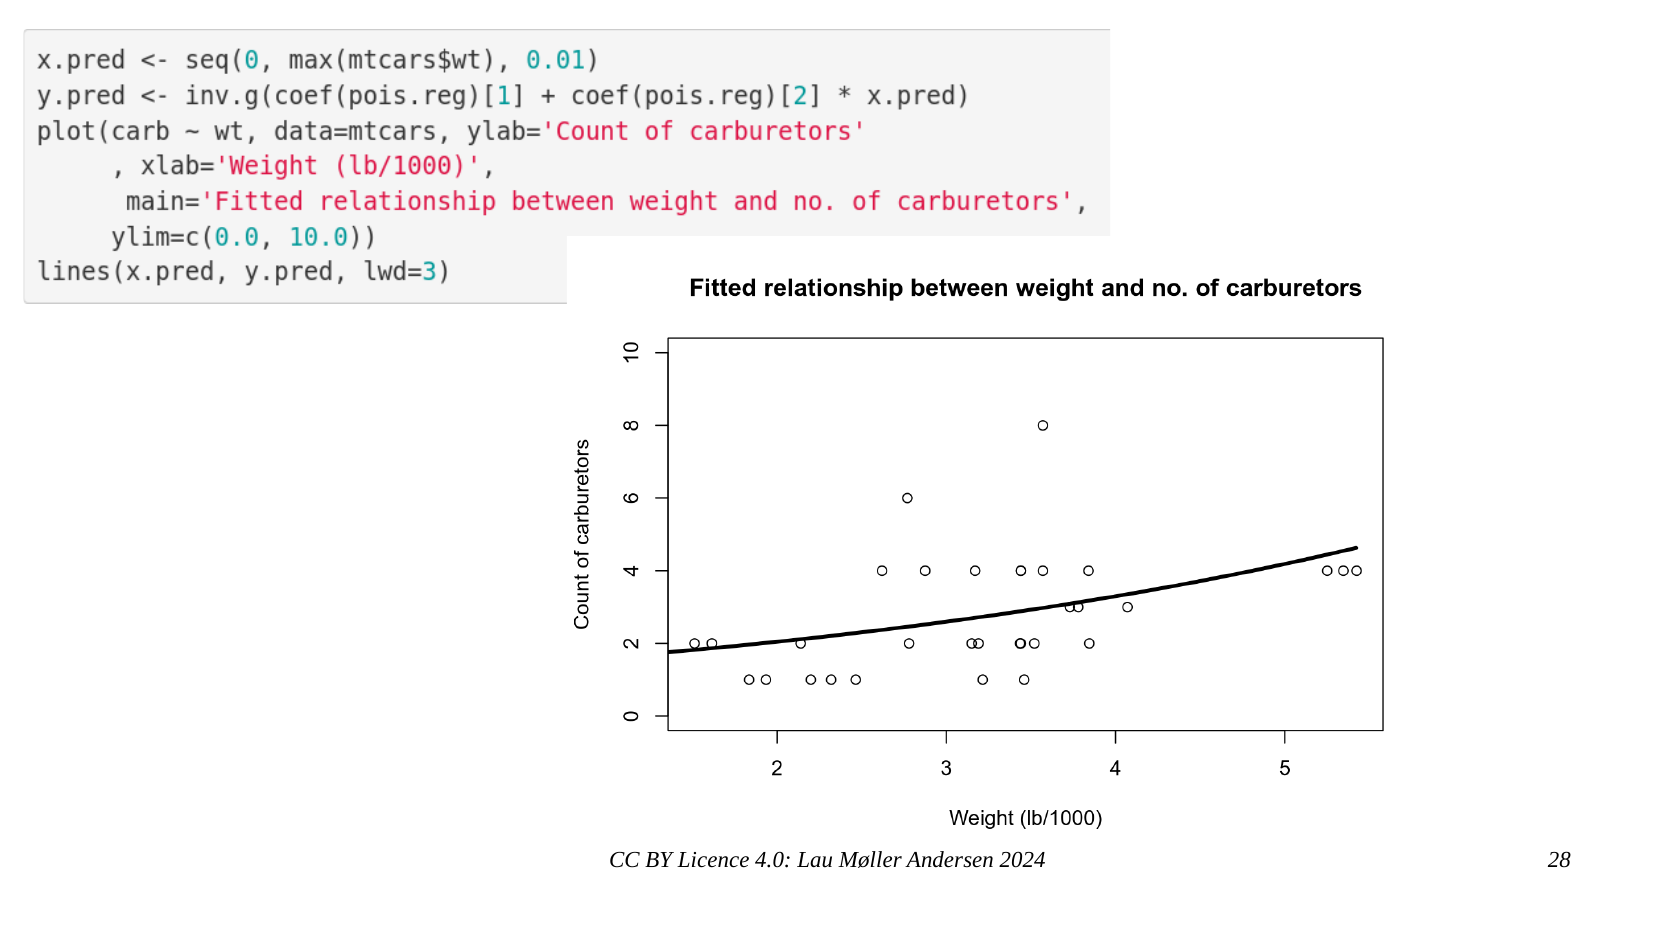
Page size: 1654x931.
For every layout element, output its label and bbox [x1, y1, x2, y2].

picture [23, 29, 1435, 833]
